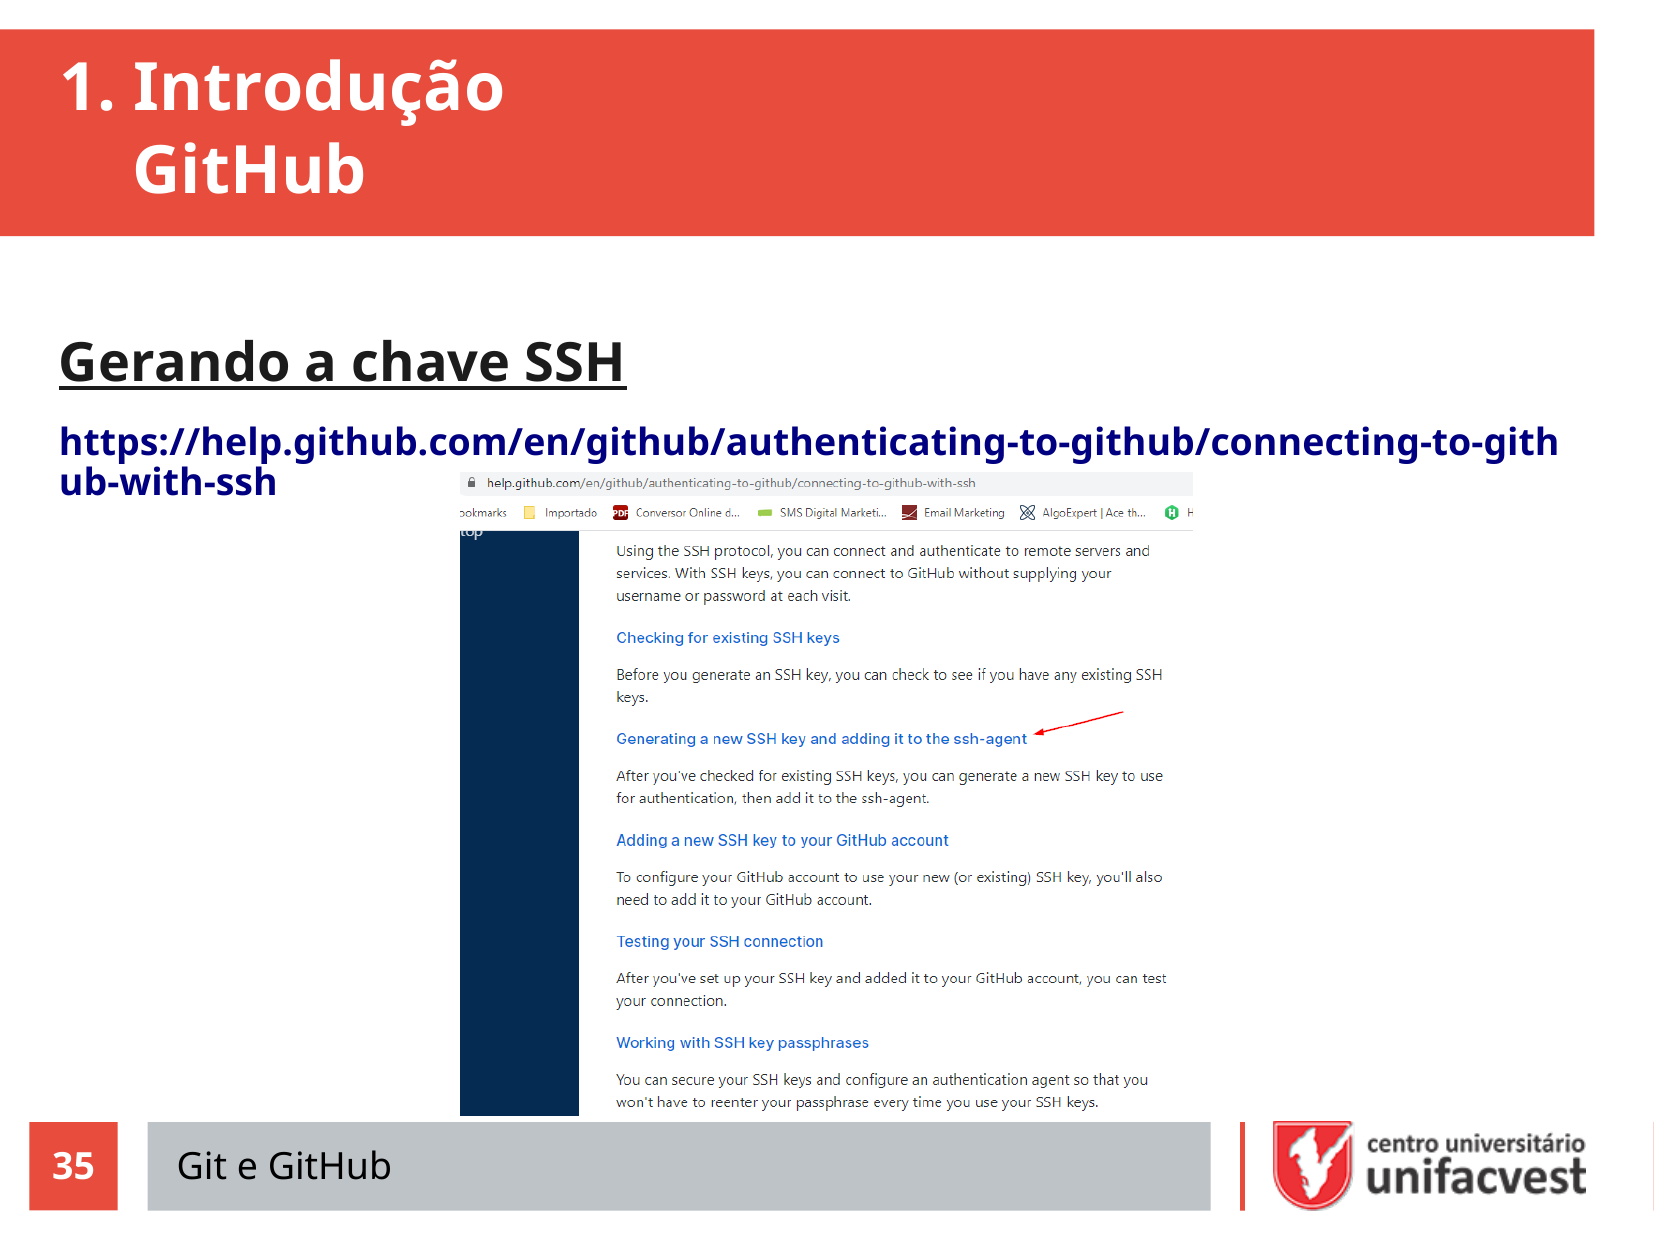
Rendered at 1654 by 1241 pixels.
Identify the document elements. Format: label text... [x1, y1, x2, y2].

text_box Git e GitHub [161, 1132, 1212, 1196]
title 1. Introdução GitHub [59, 59, 1595, 207]
picture [1273, 1121, 1586, 1211]
text_box [1245, 1120, 1654, 1212]
picture [460, 472, 1193, 1116]
list Gerando a chave SSH https://help.github.com/en/github/authenticating-to-github/connecting-to-github-with-ssh [59, 324, 1566, 1093]
